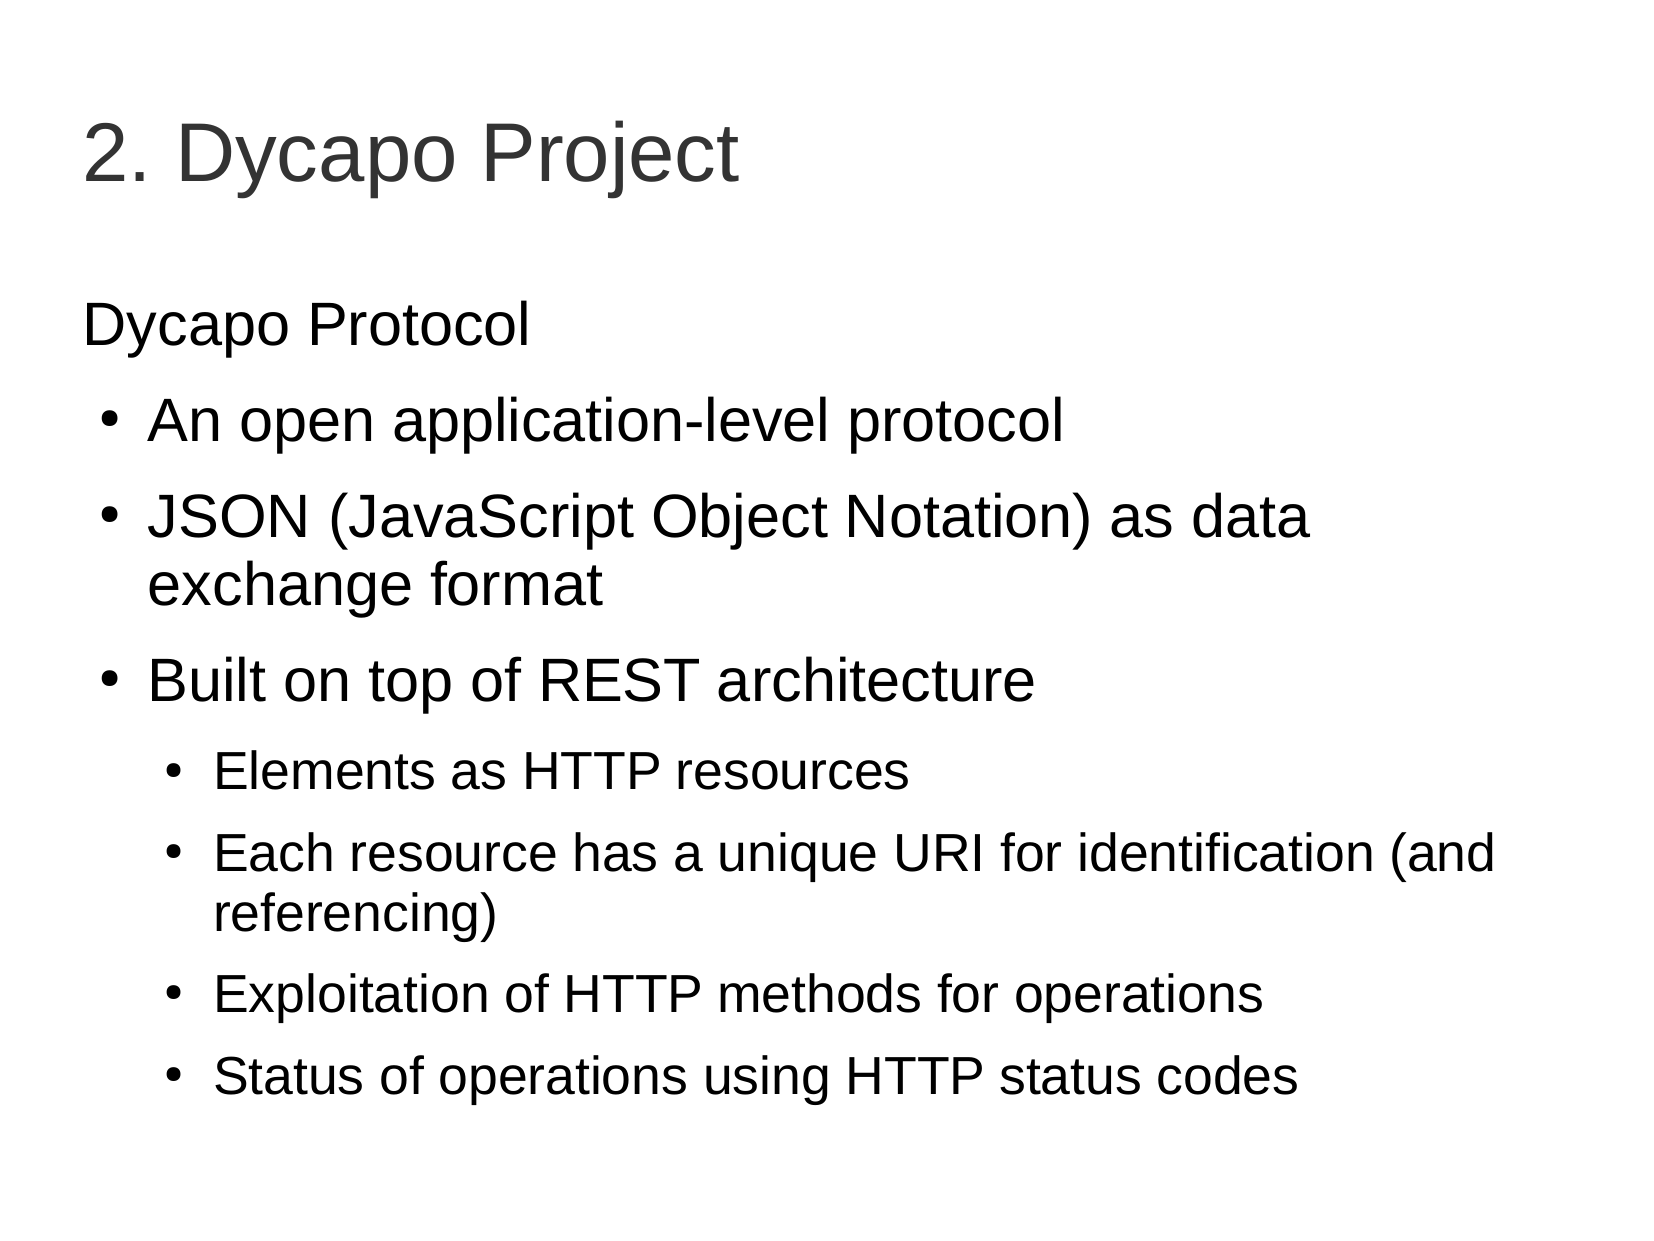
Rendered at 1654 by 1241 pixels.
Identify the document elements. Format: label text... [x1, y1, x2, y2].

title 2. Dycapo Project [82, 49, 1571, 257]
list Dycapo Protocol An open application-level protocol JSON (JavaScript Object Notation) as data exchange format Built on top of REST architecture Elements as HTTP resources Each resource has a unique URI for identification (and referencing) Exploitation of HTTP methods for operations Status of operations using HTTP status codes [82, 290, 1571, 1109]
